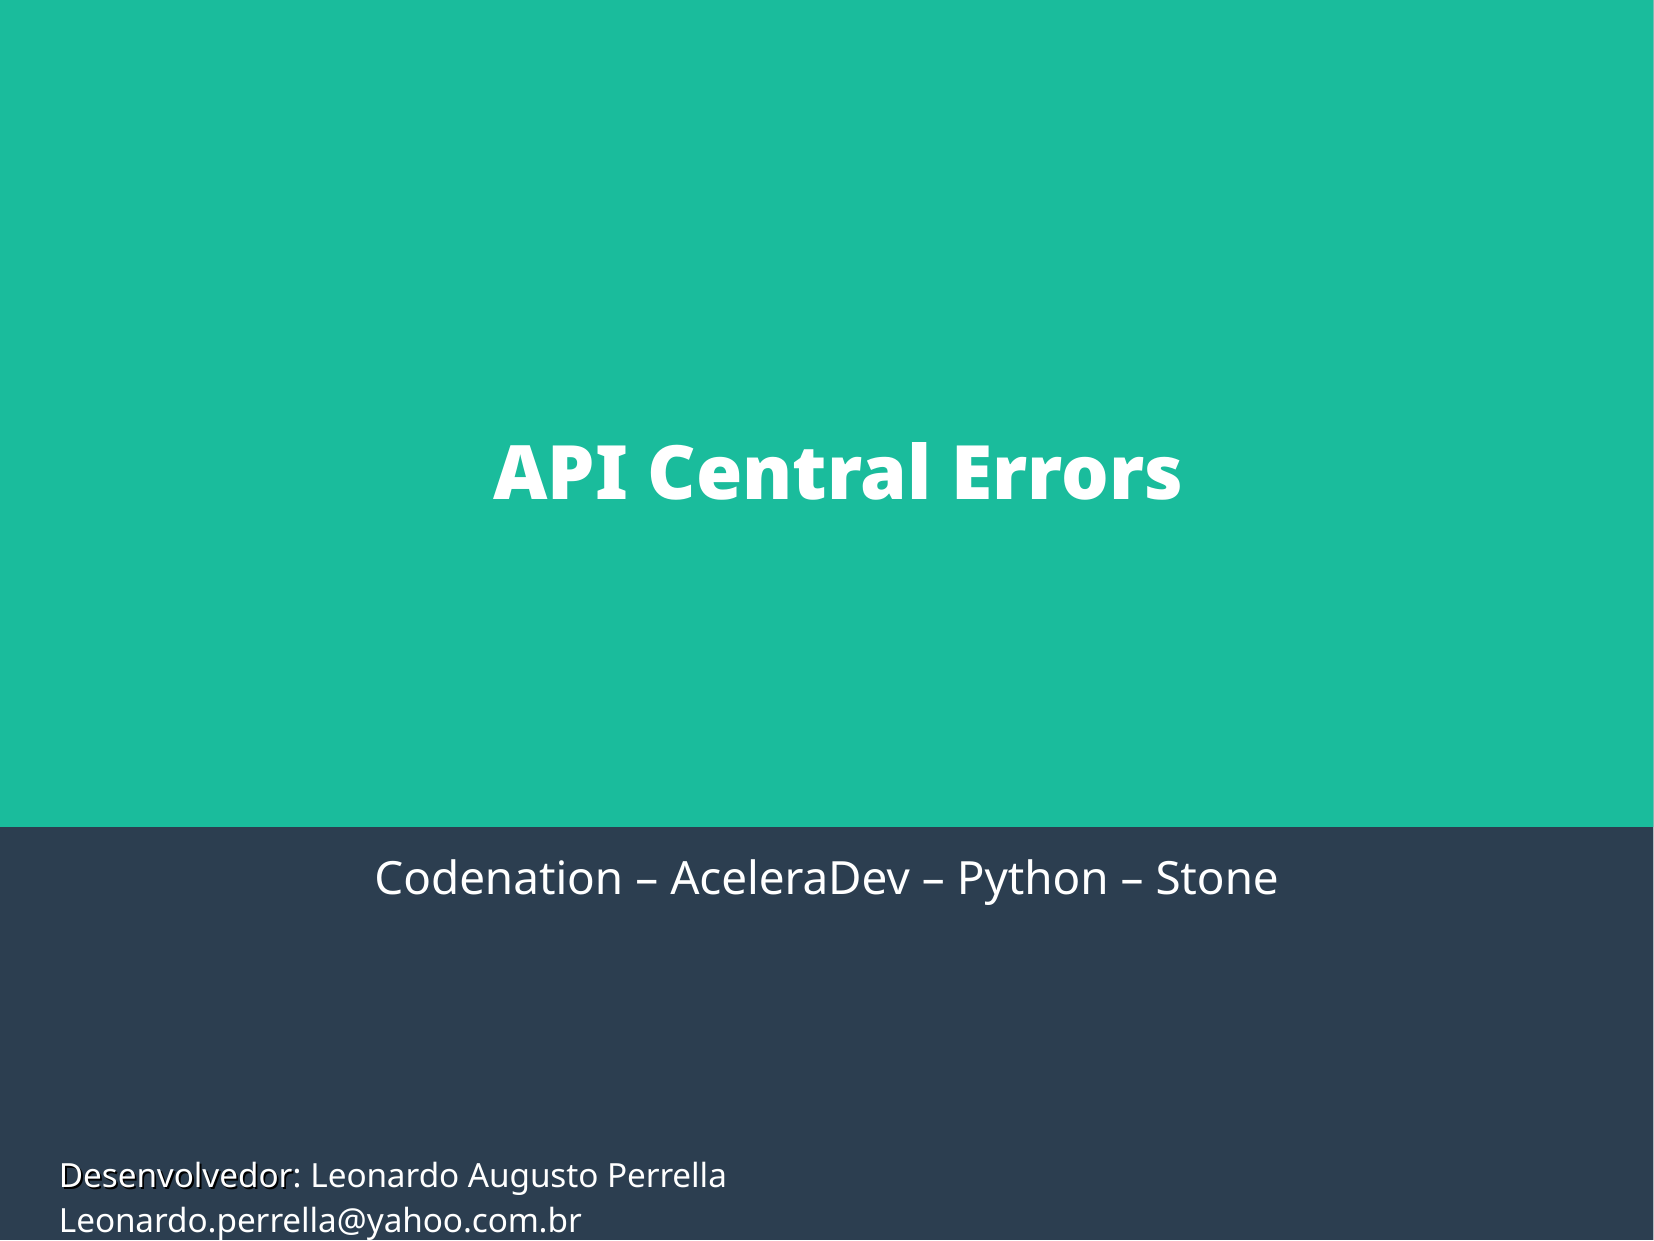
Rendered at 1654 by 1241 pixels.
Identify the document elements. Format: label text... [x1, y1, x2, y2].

subtitle Codenation – AceleraDev – Python – Stone Desenvolvedor: Leonardo Augusto Perrella Leonardo.perrella@yahoo.com.br [59, 710, 1595, 1241]
title API Central Errors [70, 366, 1607, 524]
